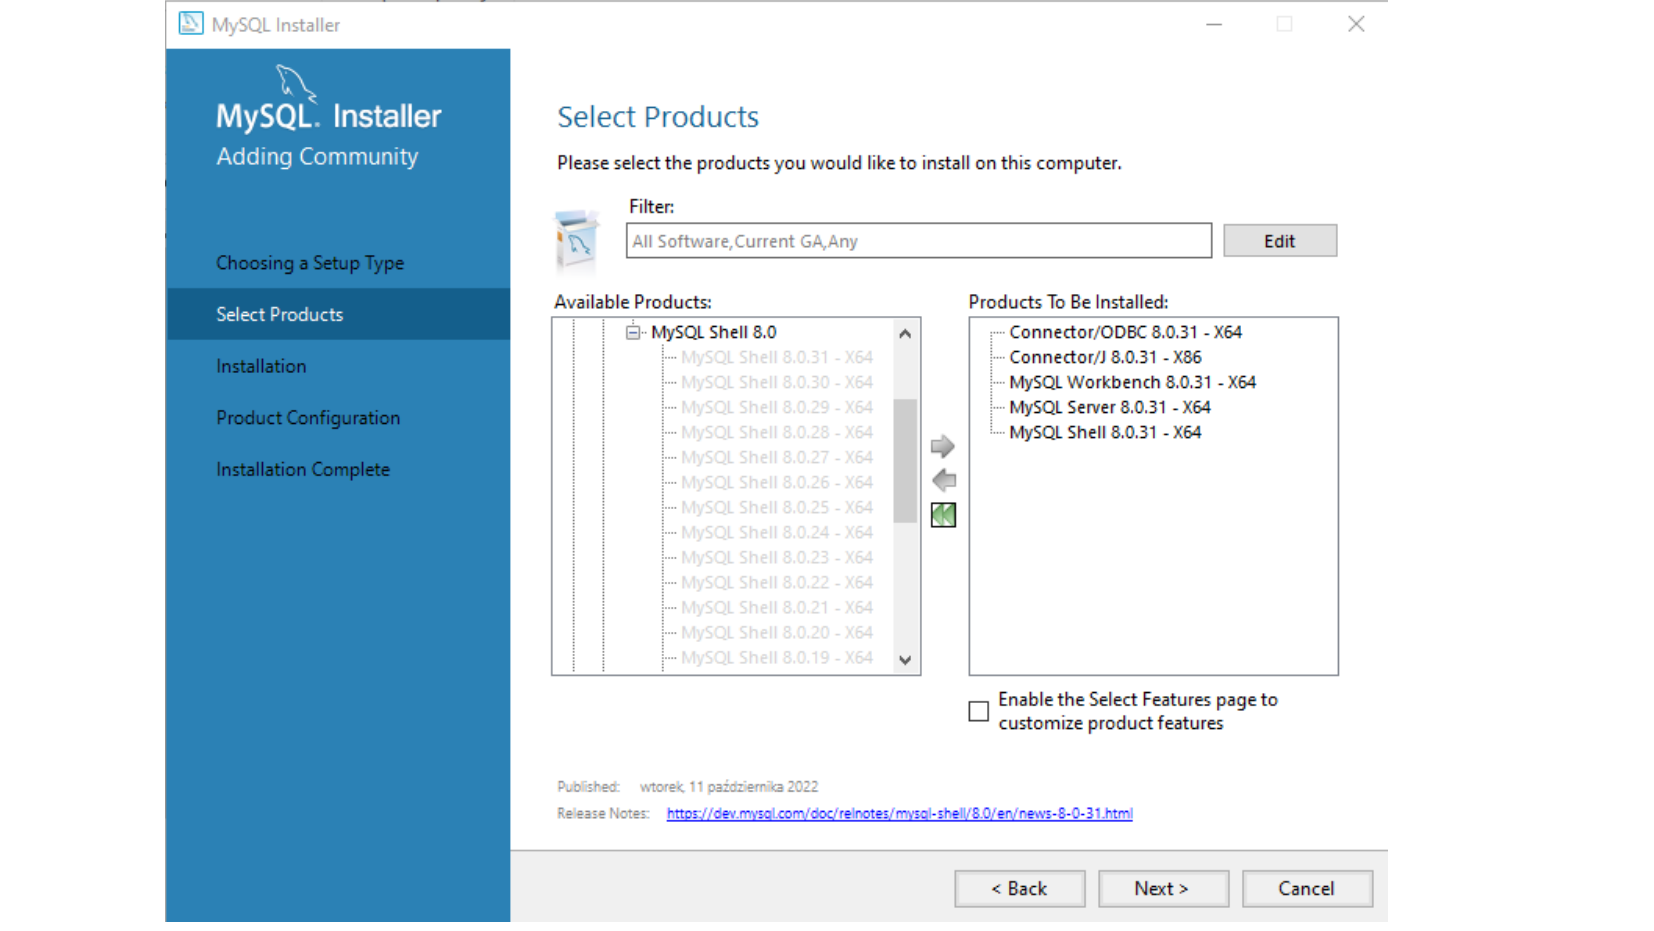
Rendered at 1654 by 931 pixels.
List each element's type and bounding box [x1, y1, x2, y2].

picture [165, 0, 1388, 922]
